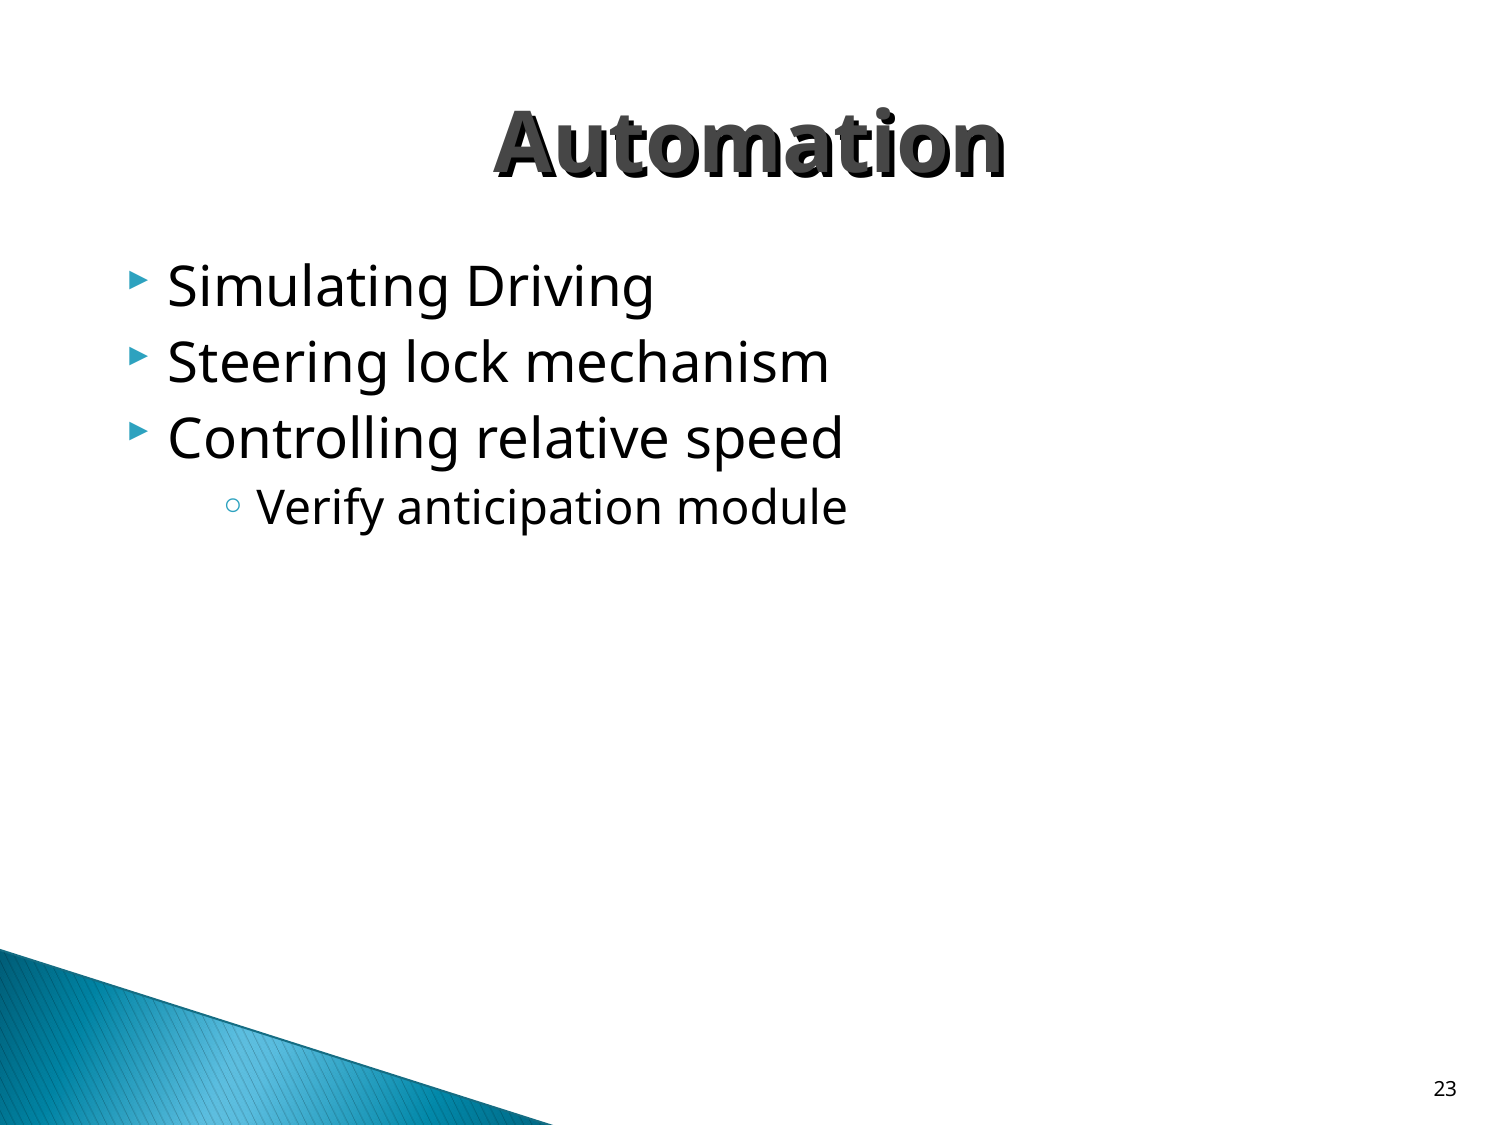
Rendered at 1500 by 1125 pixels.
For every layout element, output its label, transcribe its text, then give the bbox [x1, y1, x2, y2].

list Simulating Driving Steering lock mechanism Controlling relative speed Verify anticipation module [75, 243, 1426, 986]
text_box [1418, 1051, 1479, 1112]
title Automation [75, 45, 1426, 233]
